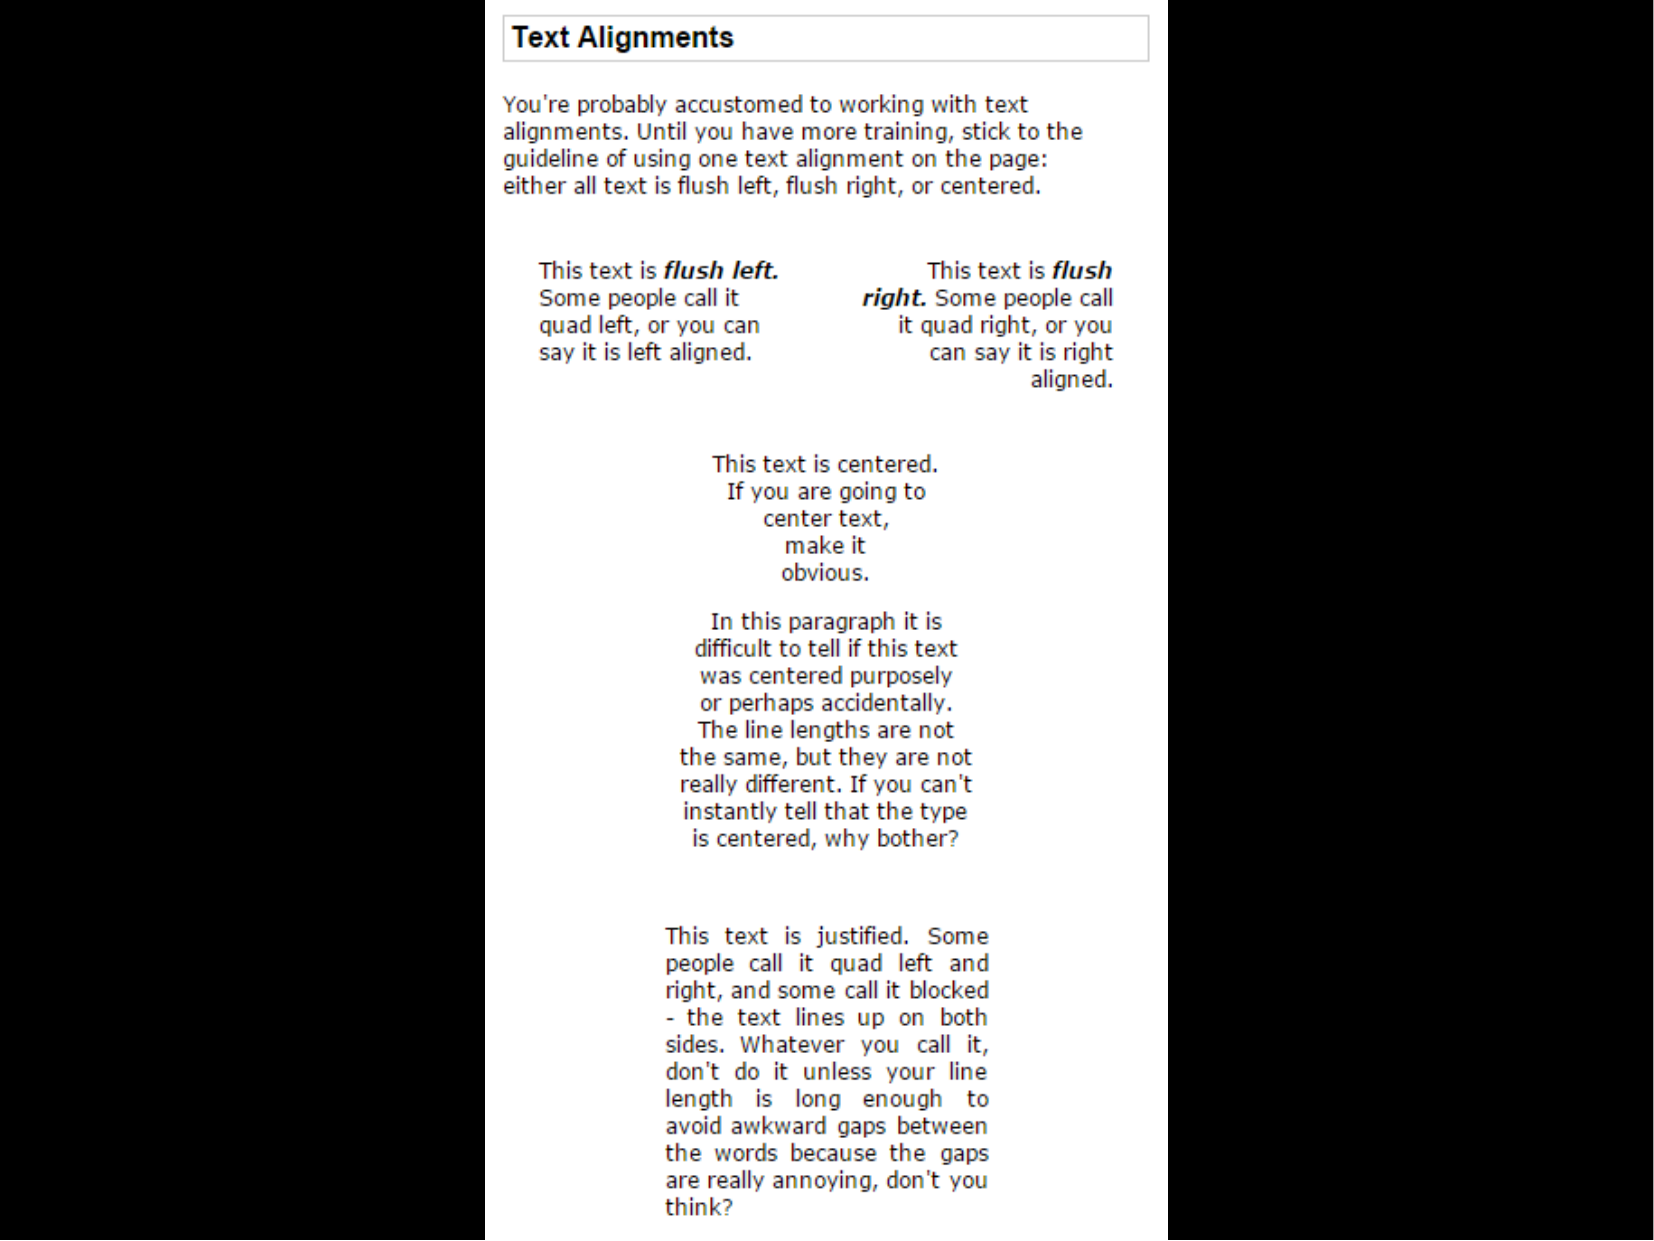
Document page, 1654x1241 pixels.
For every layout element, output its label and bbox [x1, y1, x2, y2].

picture [485, 0, 1168, 1241]
